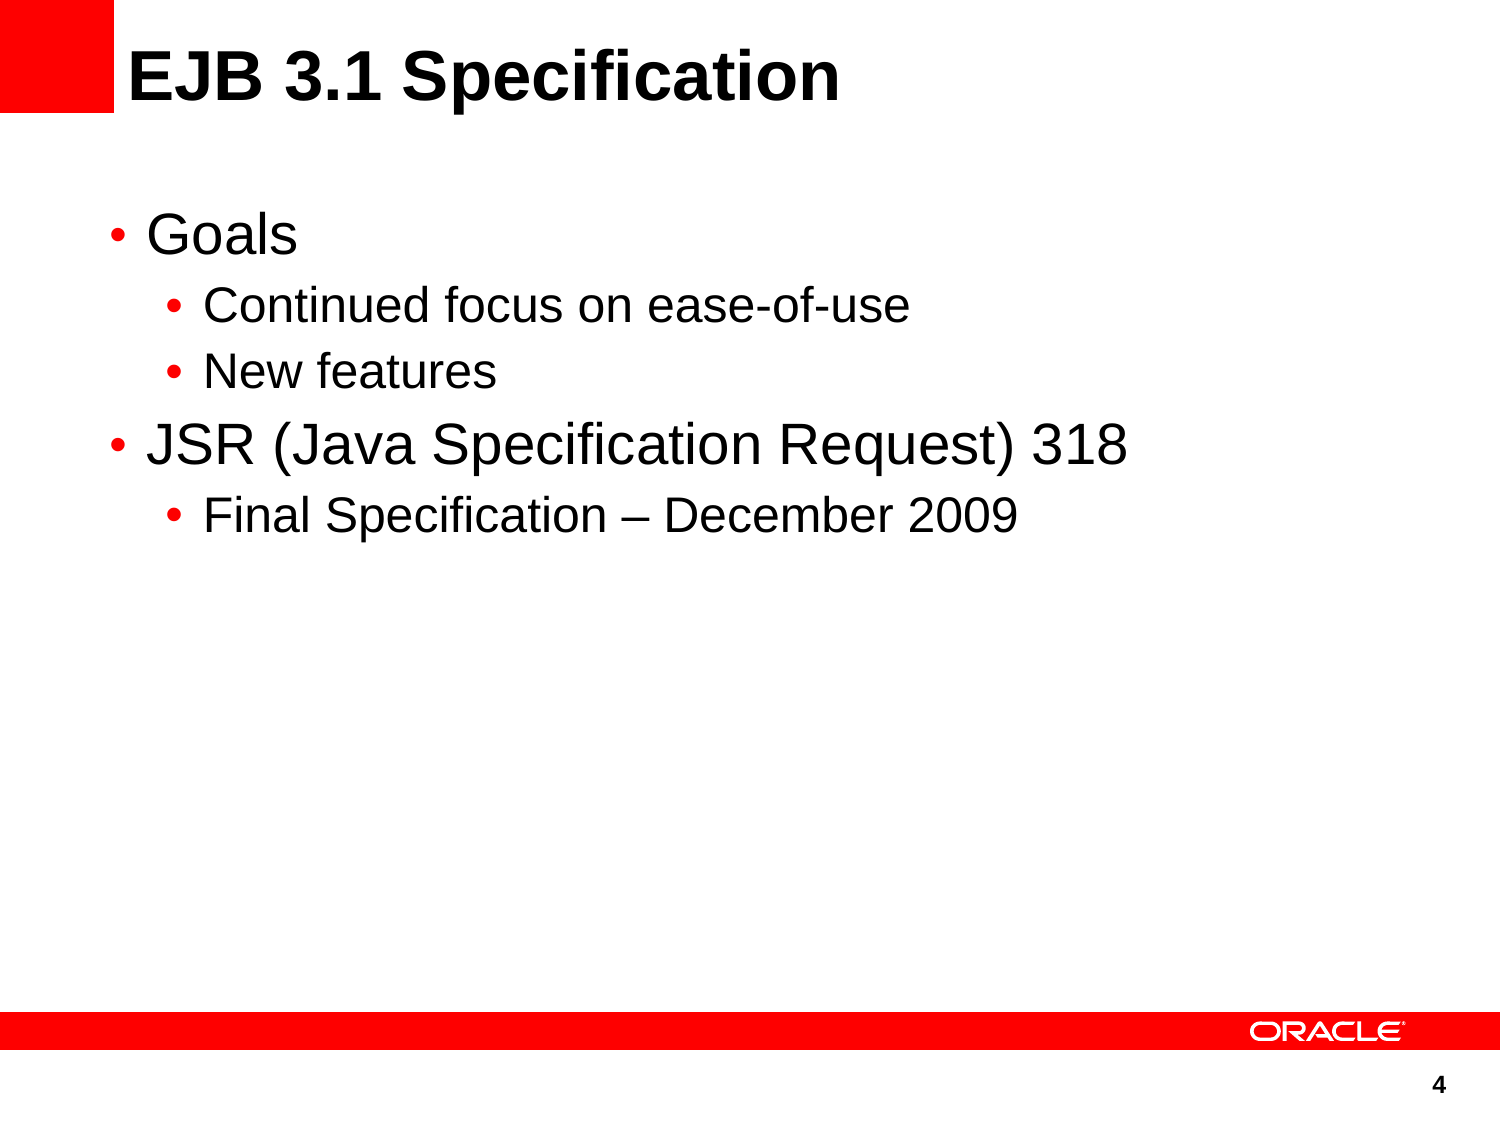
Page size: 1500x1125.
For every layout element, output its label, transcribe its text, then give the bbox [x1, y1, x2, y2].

picture [0, 0, 114, 113]
list Goals Continued focus on ease-of-use New features JSR (Java Specification Request) 318 Final Specification – December 2009 [109, 201, 1334, 905]
title EJB 3.1 Specification [127, 36, 1352, 184]
picture [0, 1012, 1500, 1050]
